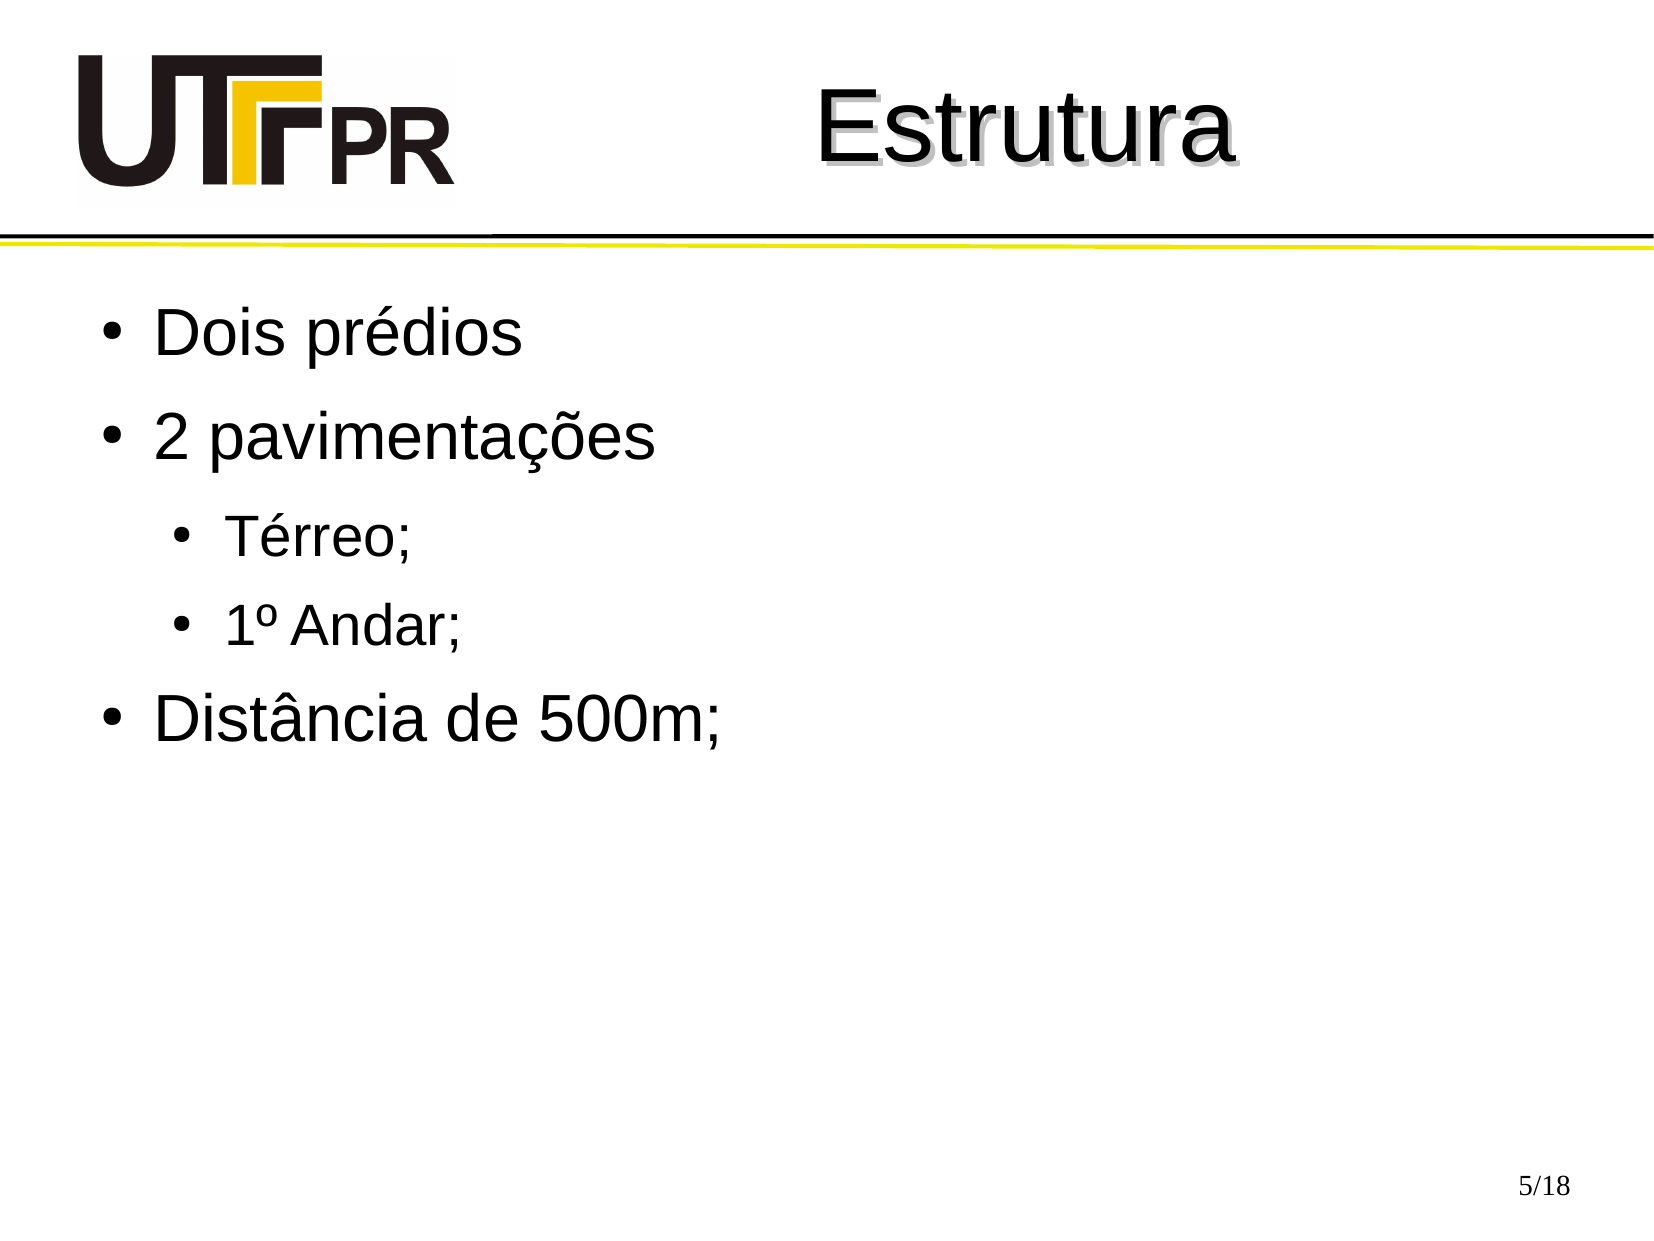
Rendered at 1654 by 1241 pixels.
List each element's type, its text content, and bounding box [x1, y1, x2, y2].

title Estrutura [507, 49, 1571, 201]
list Dois prédios 2 pavimentações Térreo; 1º Andar; Distância de 500m; [82, 295, 1571, 1146]
picture [76, 55, 455, 207]
